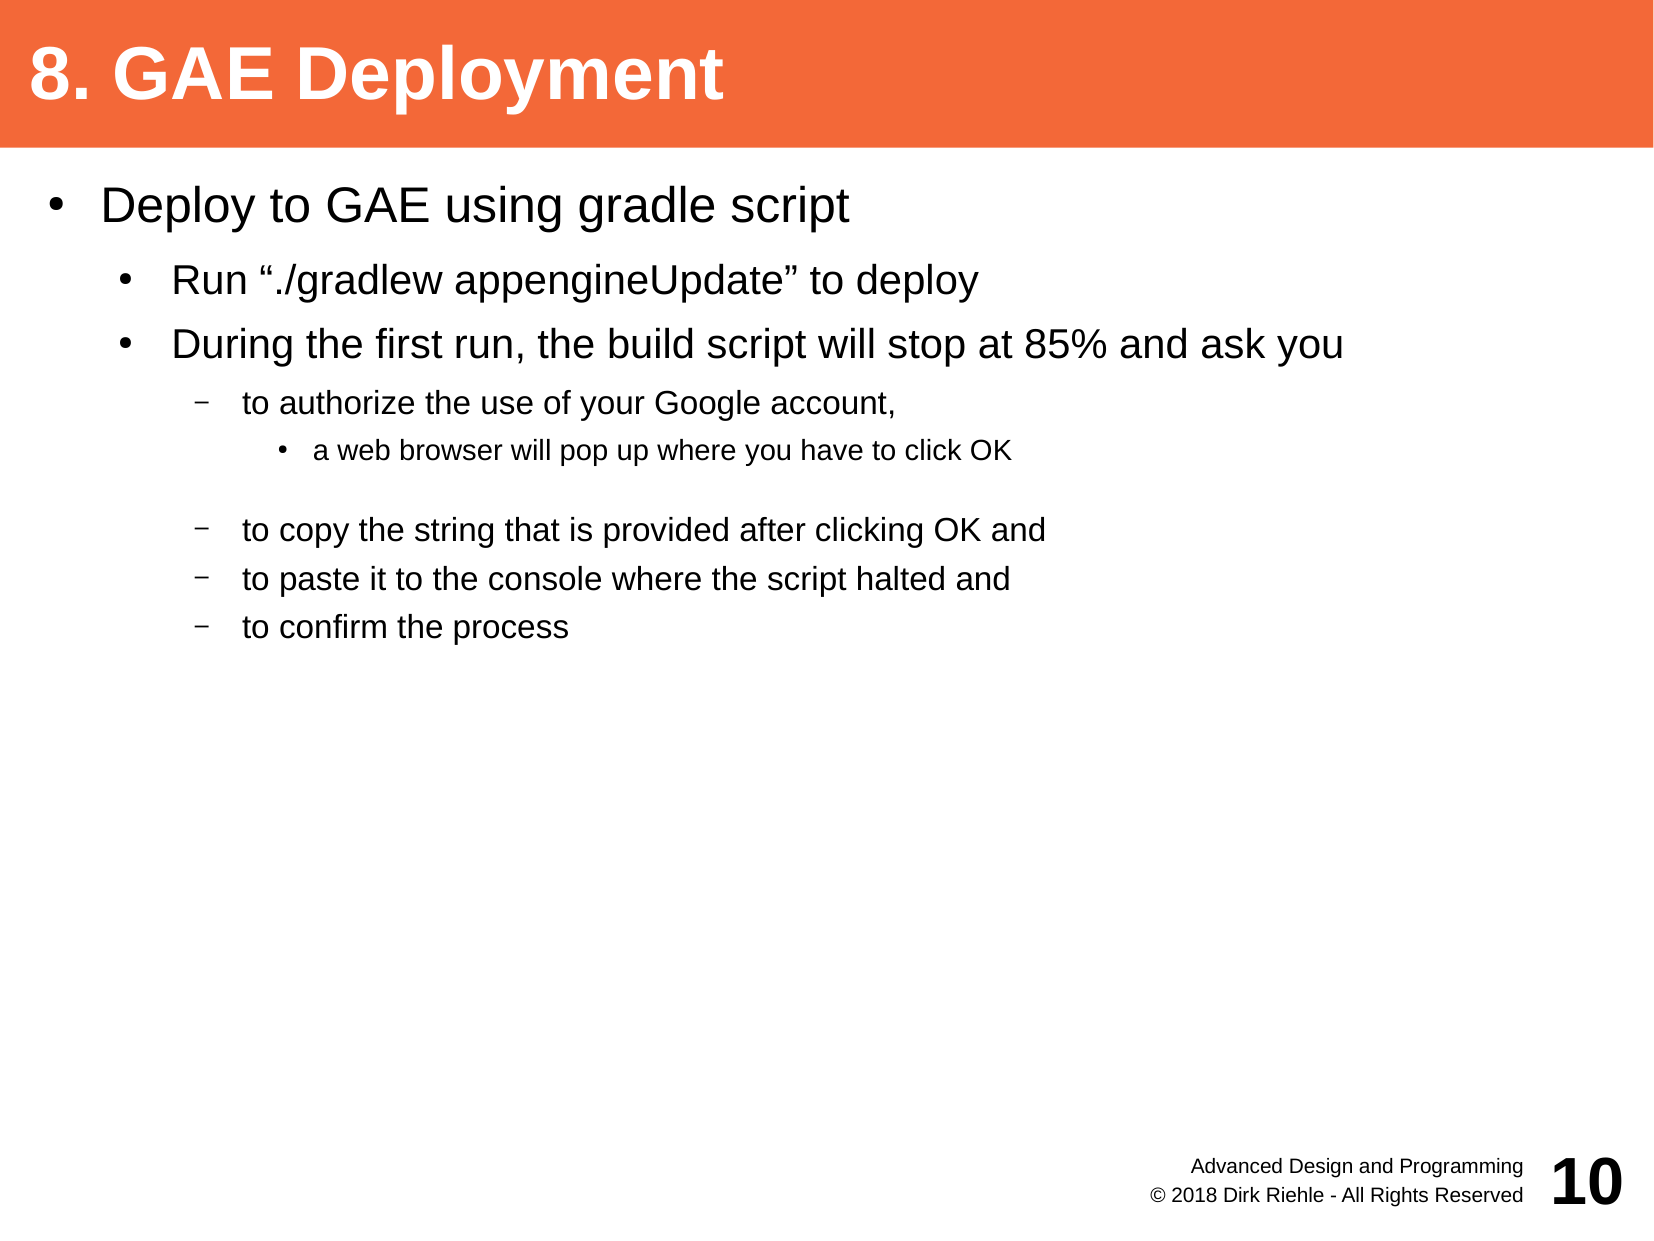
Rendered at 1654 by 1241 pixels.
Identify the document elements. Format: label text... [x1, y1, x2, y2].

list Deploy to GAE using gradle script Run “./gradlew appengineUpdate” to deploy During the first run, the build script will stop at 85% and ask you to authorize the use of your Google account, a web browser will pop up where you have to click OK to copy the string that is provided after clicking OK and to paste it to the console where the script halted and to confirm the process [29, 177, 1625, 1063]
title 8. GAE Deployment [0, 0, 1654, 148]
